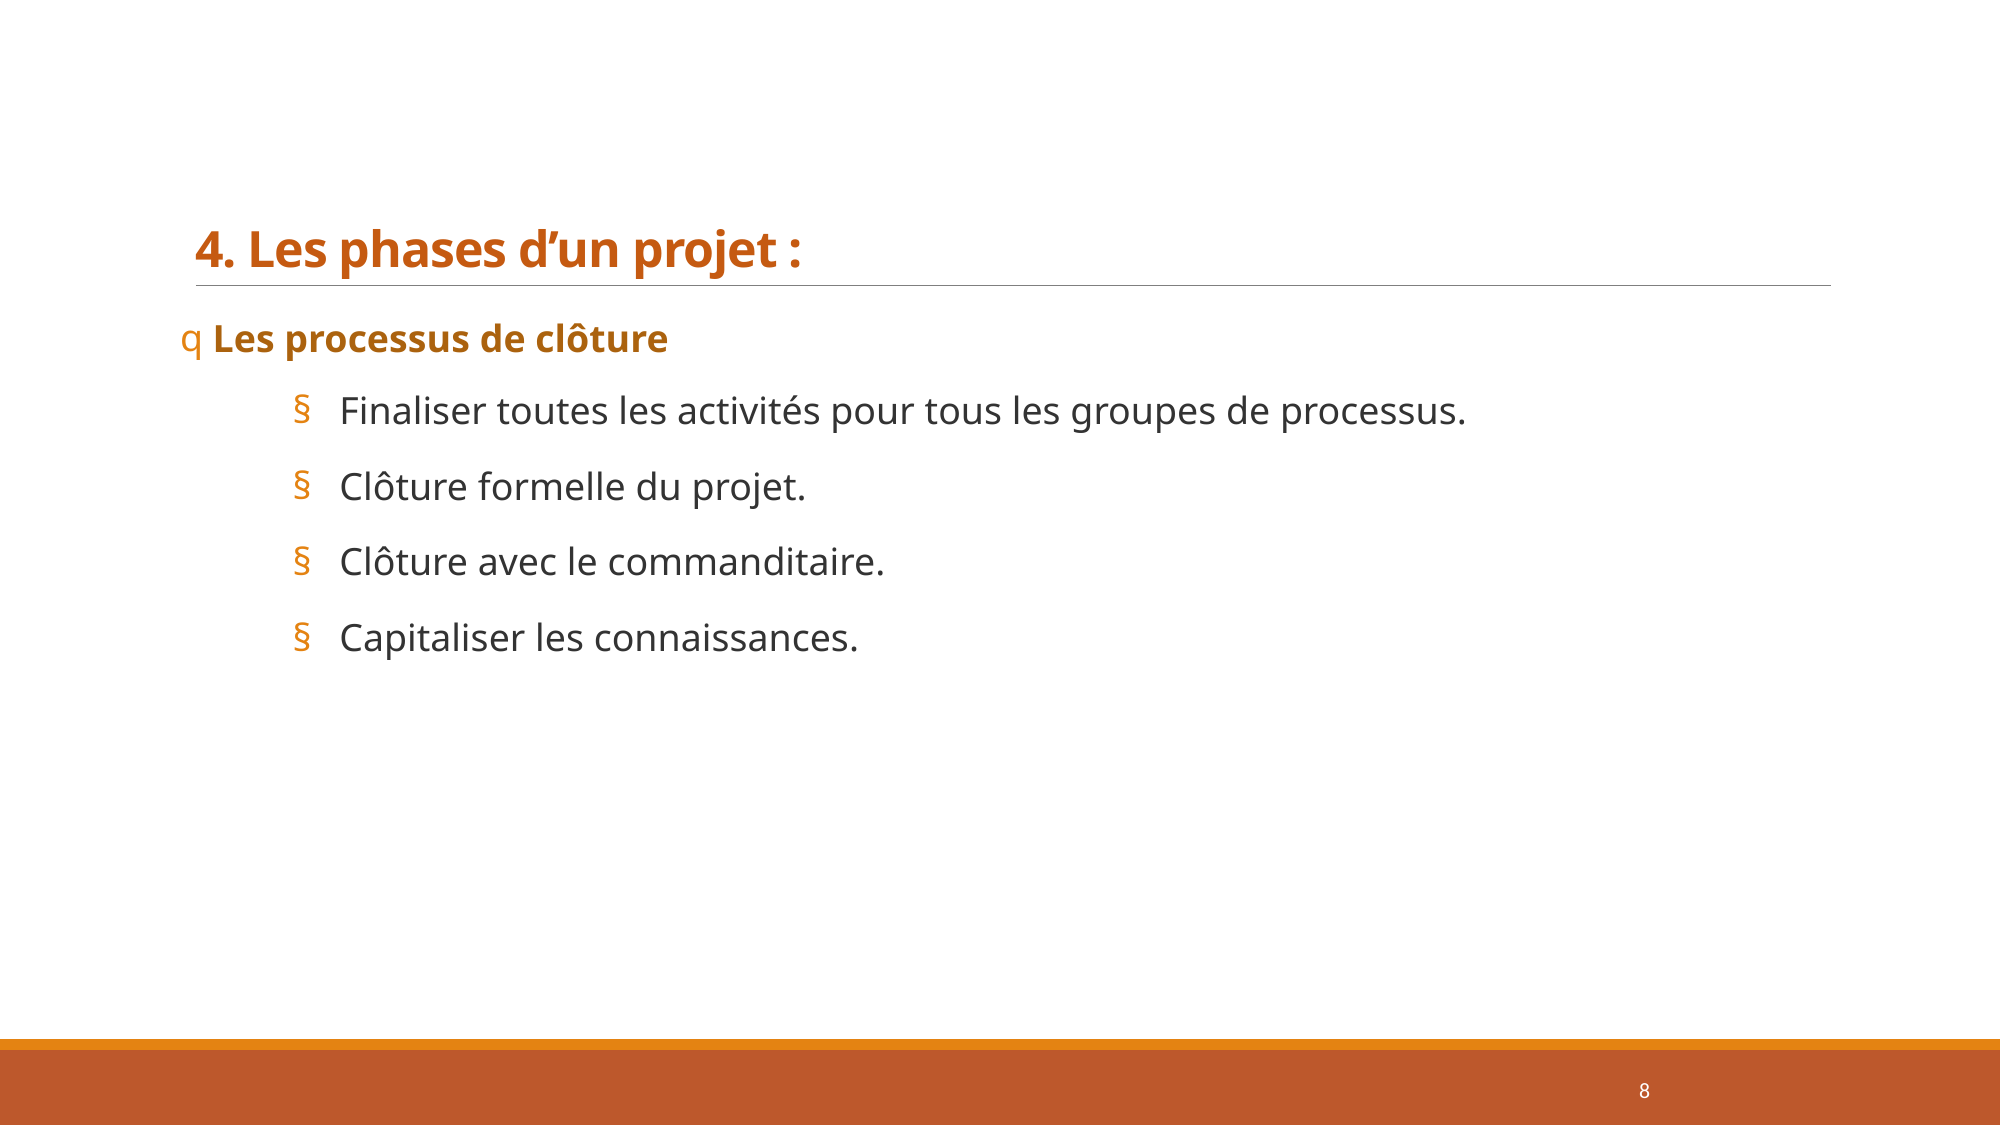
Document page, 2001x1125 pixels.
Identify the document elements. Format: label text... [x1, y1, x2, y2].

text_box [1624, 1059, 1840, 1120]
title 4. Les phases d’un projet : [180, 47, 1831, 285]
list Les processus de clôture Finaliser toutes les activités pour tous les groupes de processus. Clôture formelle du projet. Clôture avec le commanditaire. Capitaliser les connaissances. [180, 285, 1831, 963]
